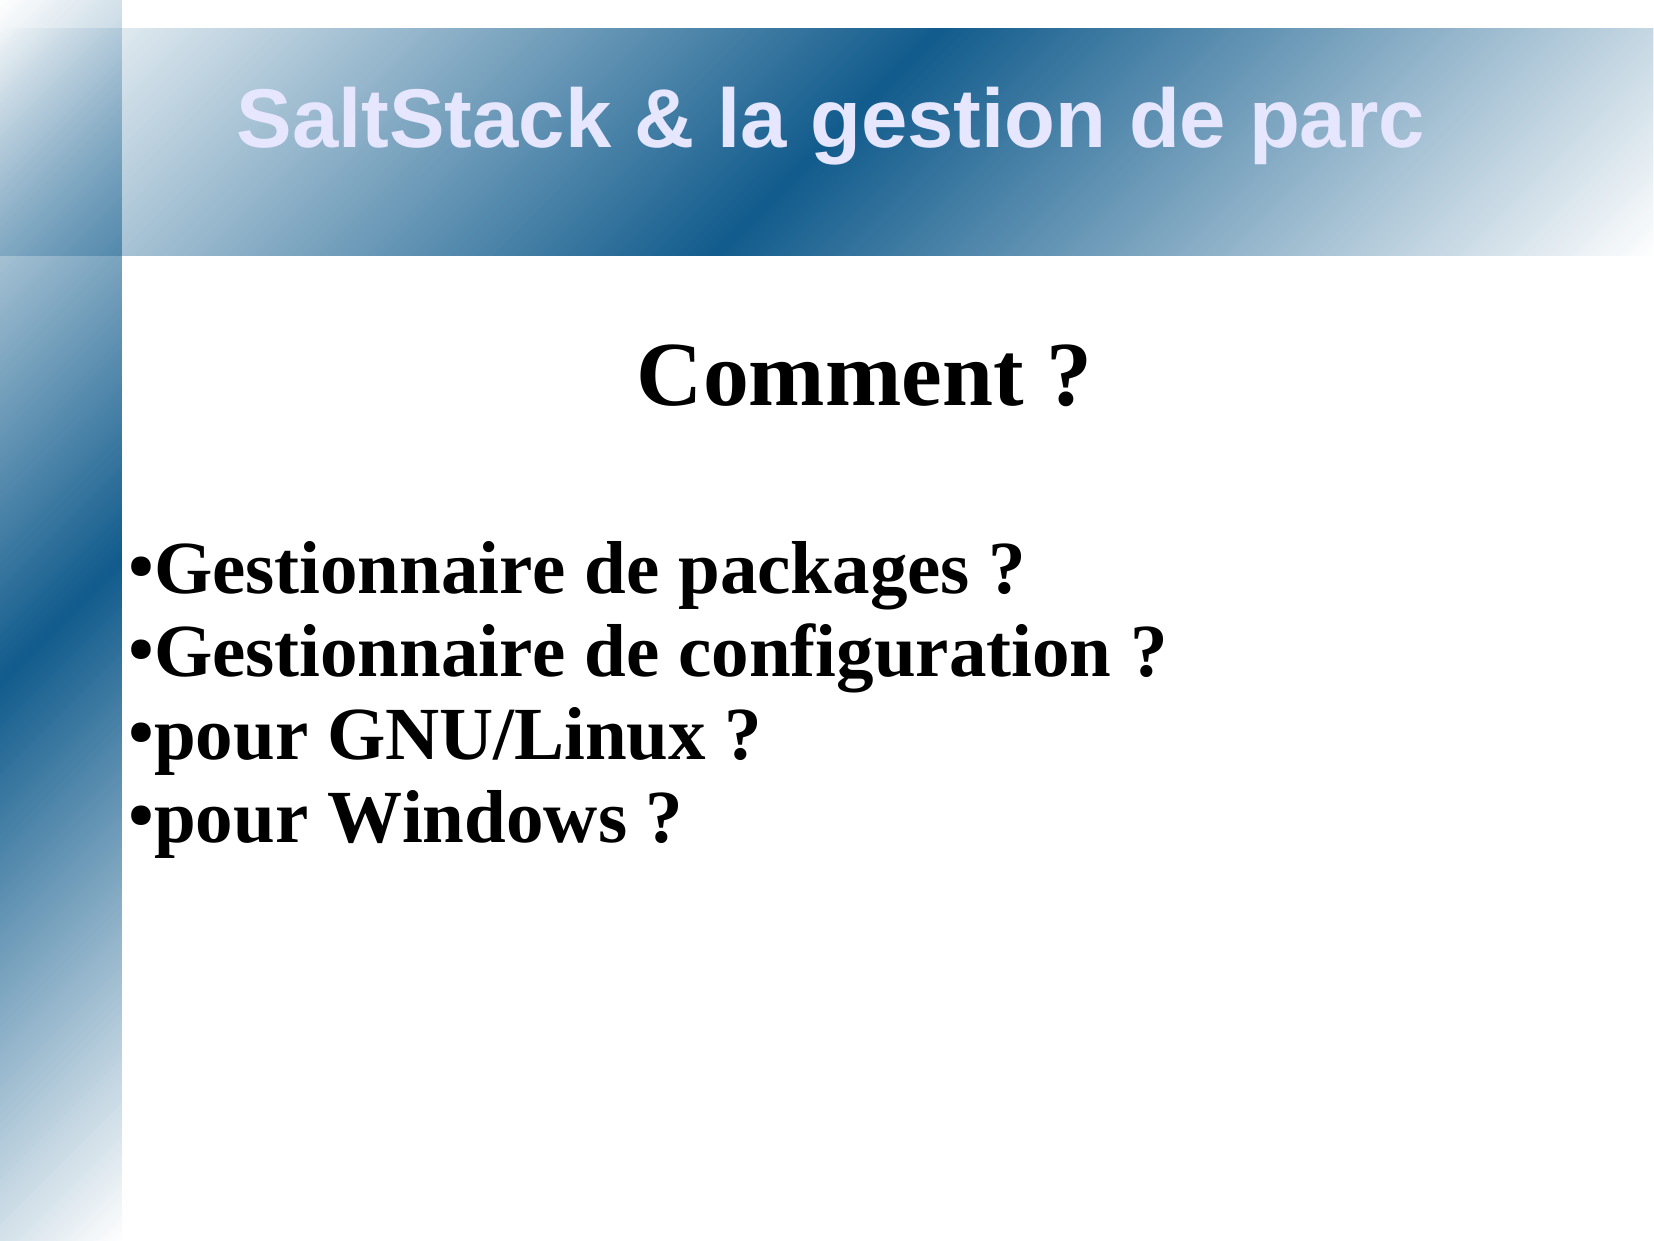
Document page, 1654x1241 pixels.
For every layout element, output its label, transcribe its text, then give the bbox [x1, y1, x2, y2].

title SaltStack & la gestion de parc [125, 71, 1538, 165]
subtitle Comment ? Gestionnaire de packages ? Gestionnaire de configuration ? pour GNU/Linux ? pour Windows ? [127, 323, 1603, 1128]
